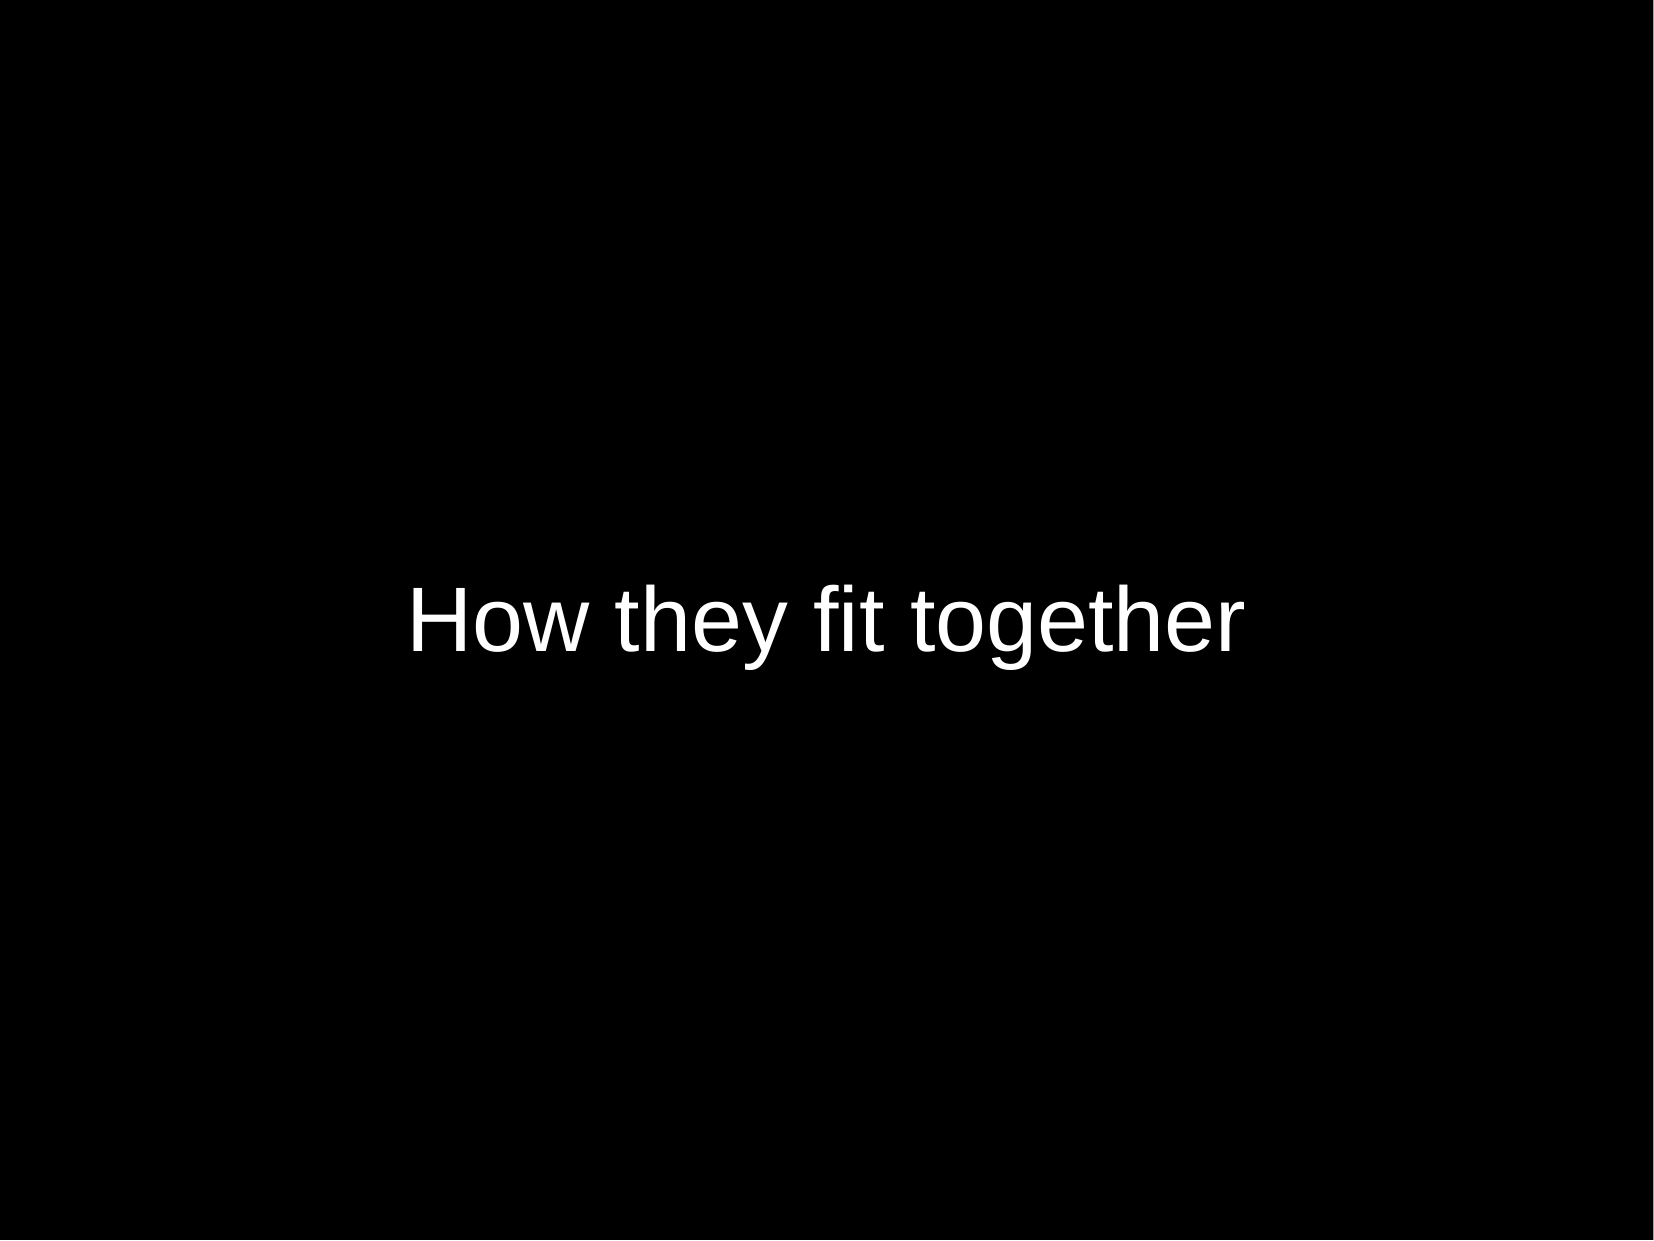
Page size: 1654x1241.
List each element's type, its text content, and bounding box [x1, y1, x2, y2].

title How they fit together [82, 516, 1571, 724]
